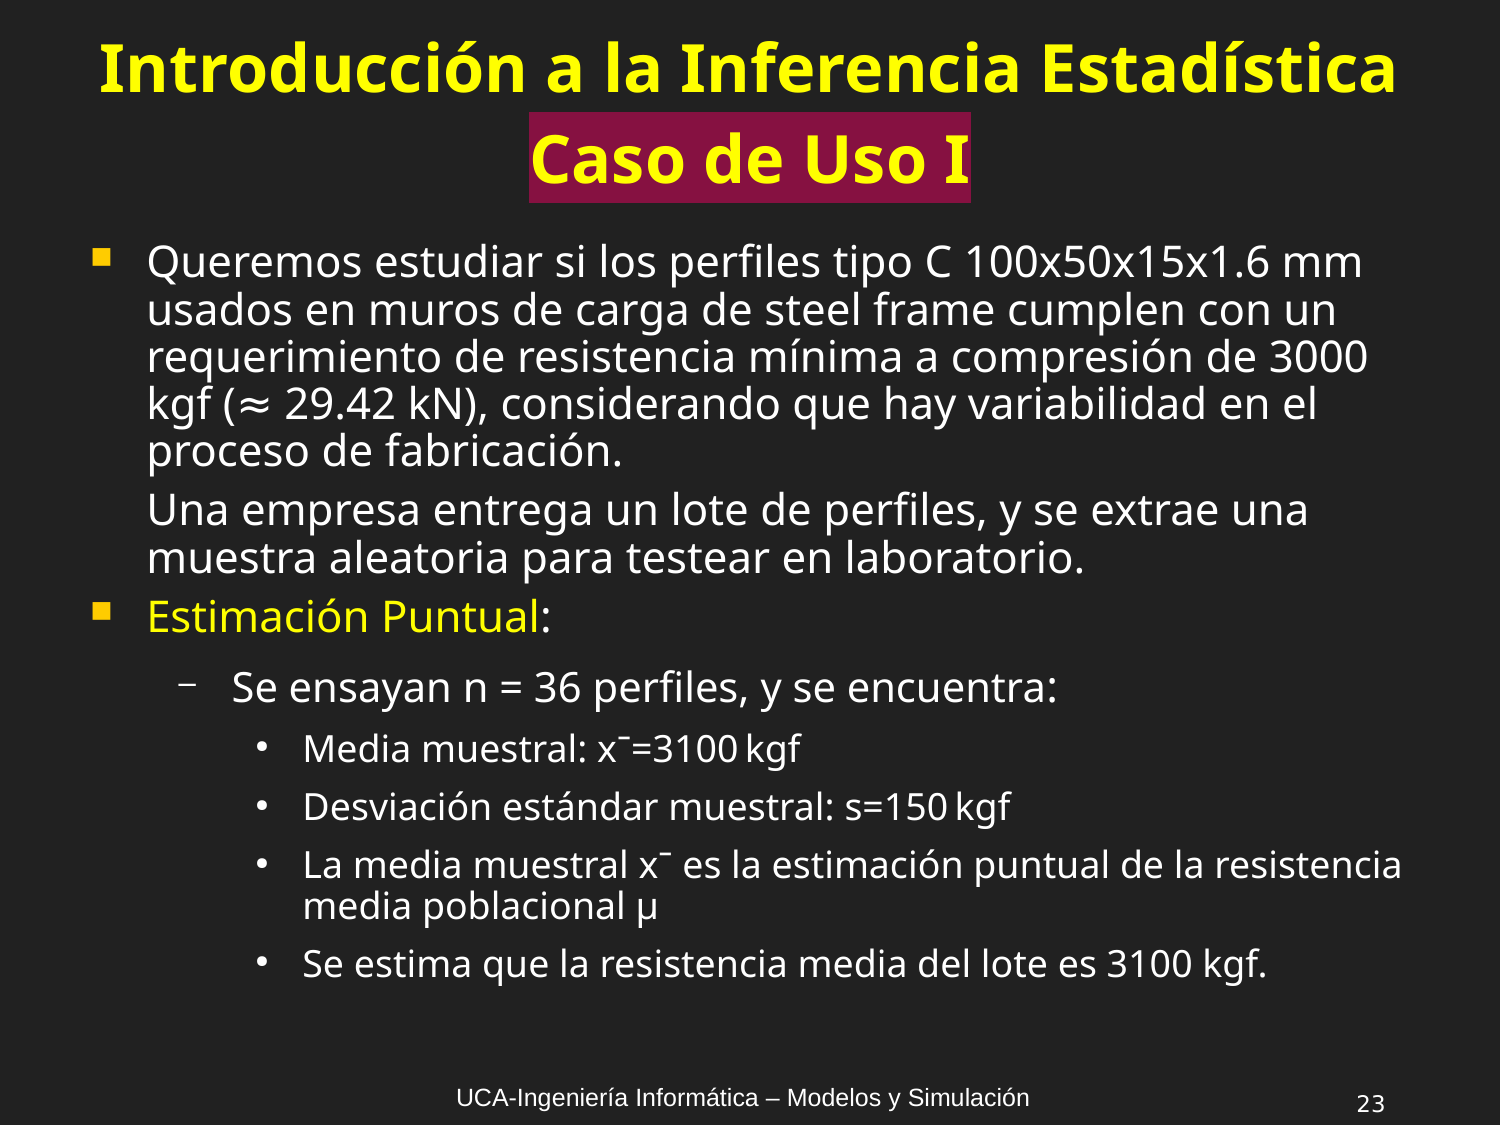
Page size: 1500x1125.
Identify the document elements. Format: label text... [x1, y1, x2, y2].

list Queremos estudiar si los perfiles tipo C 100x50x15x1.6 mm usados en muros de carga de steel frame cumplen con un requerimiento de resistencia mínima a compresión de 3000 kgf (≈ 29.42 kN), considerando que hay variabilidad en el proceso de fabricación. Una empresa entrega un lote de perfiles, y se extrae una muestra aleatoria para testear en laboratorio. Estimación Puntual: Se ensayan n = 36 perfiles, y se encuentra: Media muestral: xˉ=3100 kgf Desviación estándar muestral: s=150 kgf La media muestral xˉ es la estimación puntual de la resistencia media poblacional μ Se estima que la resistencia media del lote es 3100 kgf. [75, 232, 1425, 1051]
title Introducción a la Inferencia Estadística Caso de Uso I [75, 37, 1426, 188]
